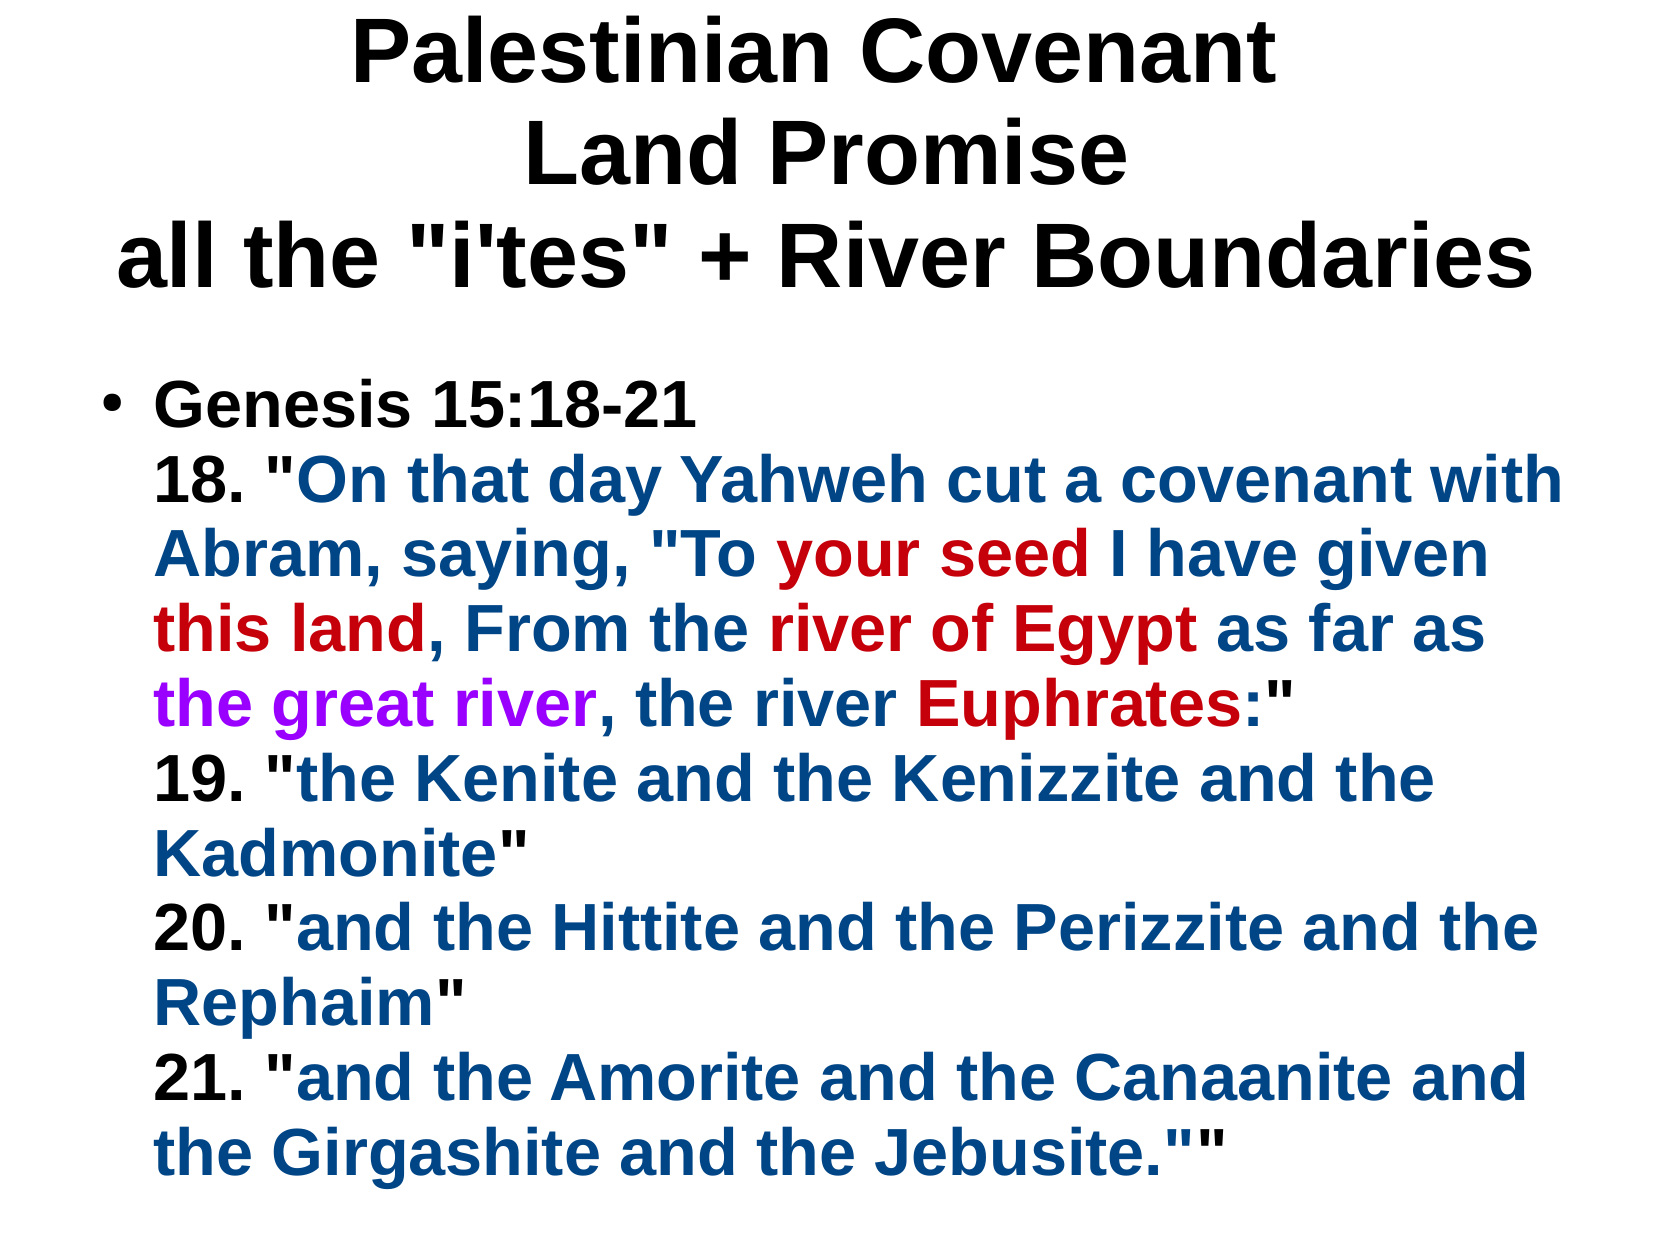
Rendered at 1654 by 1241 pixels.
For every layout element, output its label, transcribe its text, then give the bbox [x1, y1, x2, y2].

title Palestinian Covenant Land Promise all the "i'tes" + River Boundaries [82, 0, 1571, 307]
list Genesis 15:18-21 18. "On that day Yahweh cut a covenant with Abram, saying, "To your seed I have given this land, From the river of Egypt as far as the great river, the river Euphrates:" 19. "the Kenite and the Kenizzite and the Kadmonite" 20. "and the Hittite and the Perizzite and the Rephaim" 21. "and the Amorite and the Canaanite and the Girgashite and the Jebusite."" [82, 366, 1571, 1190]
